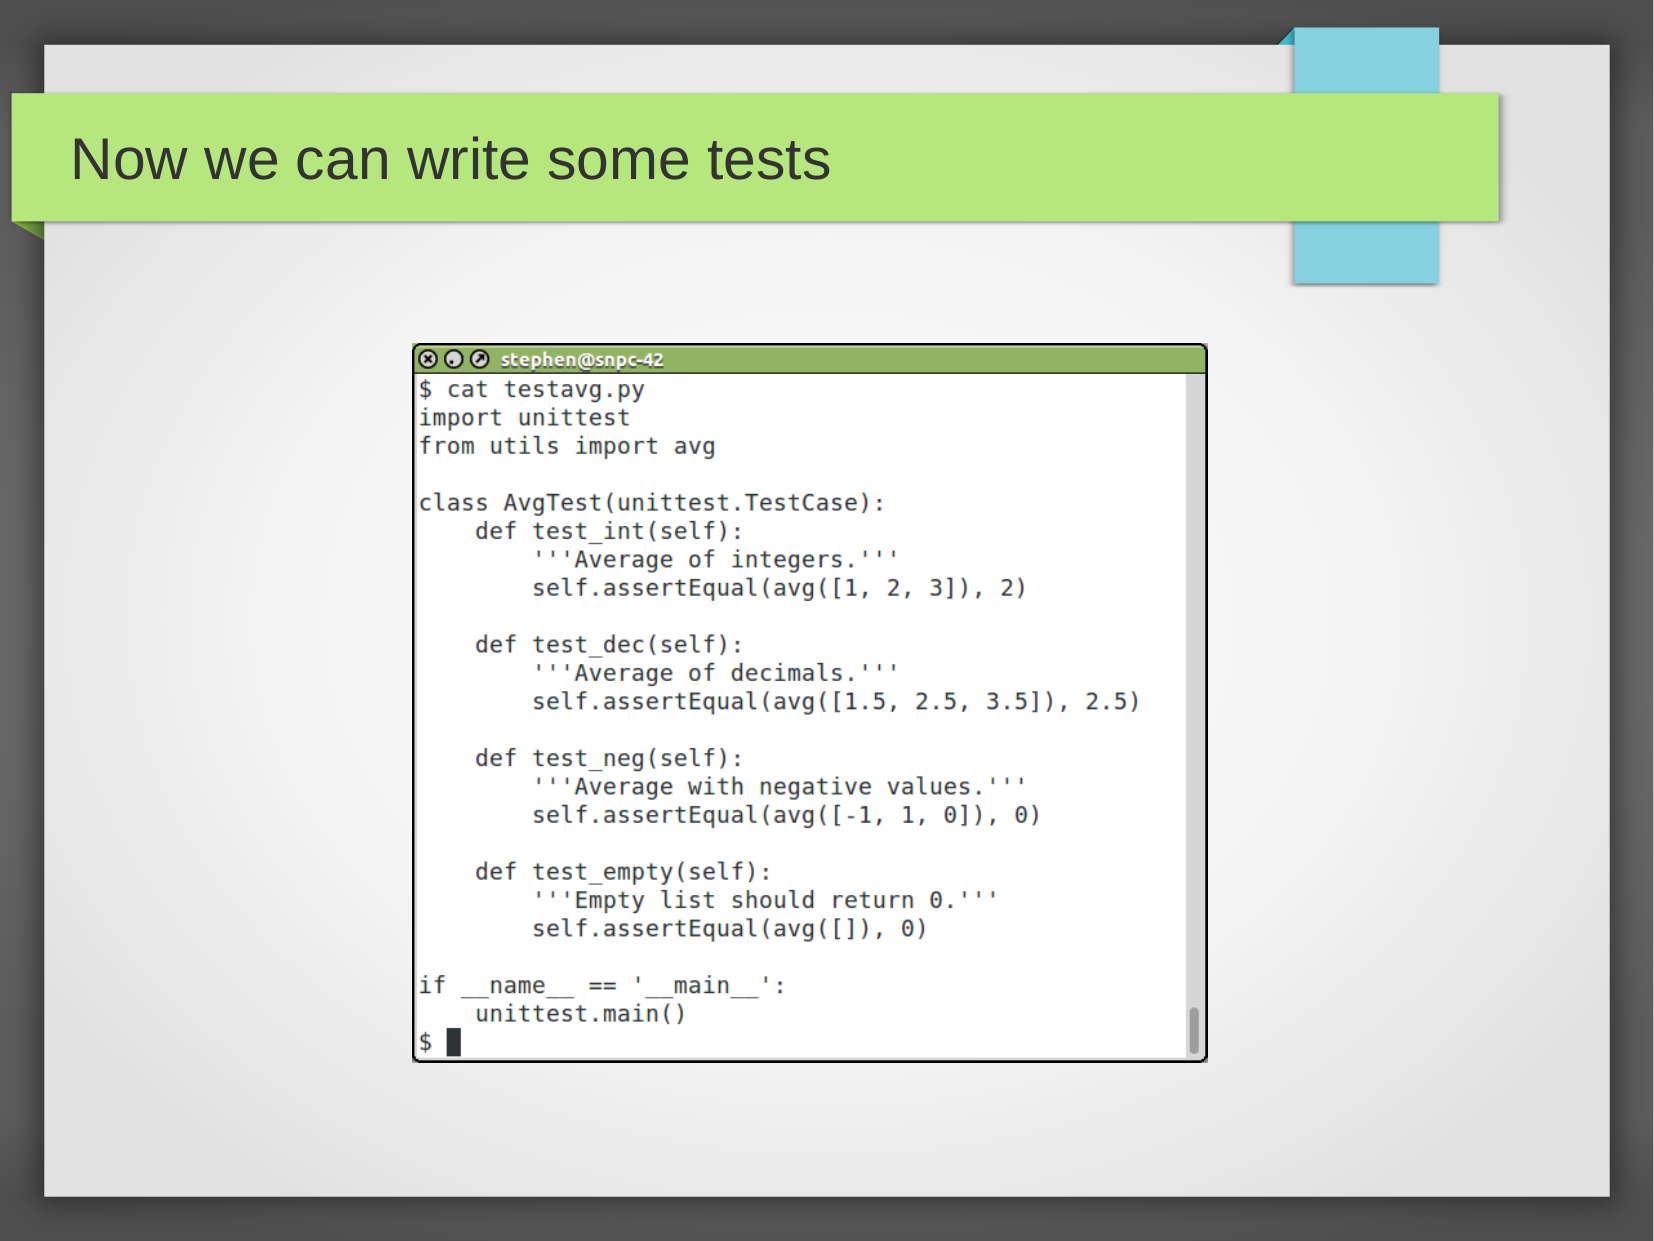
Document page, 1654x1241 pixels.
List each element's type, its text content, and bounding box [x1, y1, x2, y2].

picture [0, 0, 1654, 1241]
title Now we can write some tests [70, 106, 1229, 213]
